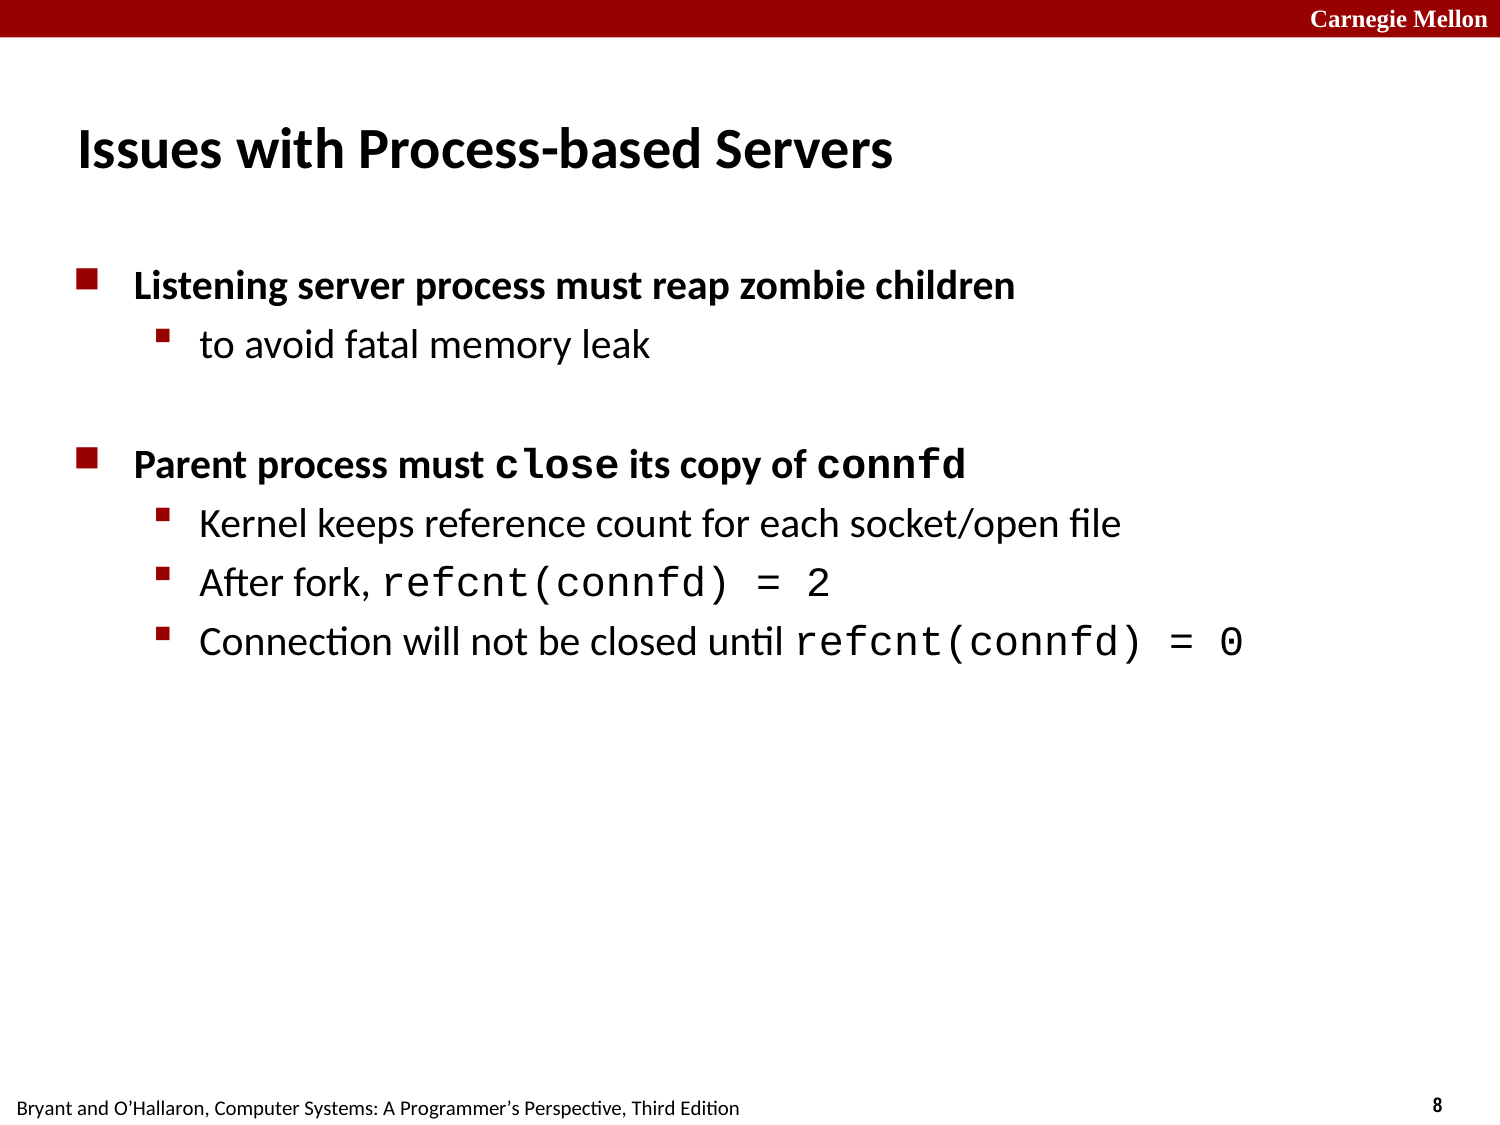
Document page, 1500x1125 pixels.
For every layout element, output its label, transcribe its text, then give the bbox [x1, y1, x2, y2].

list Listening server process must reap zombie children to avoid fatal memory leak Parent process must close its copy of connfd Kernel keeps reference count for each socket/open file After fork, refcnt(connfd) = 2 Connection will not be closed until refcnt(connfd) = 0 [62, 249, 1450, 688]
title Issues with Process-based Servers [62, 54, 1264, 235]
